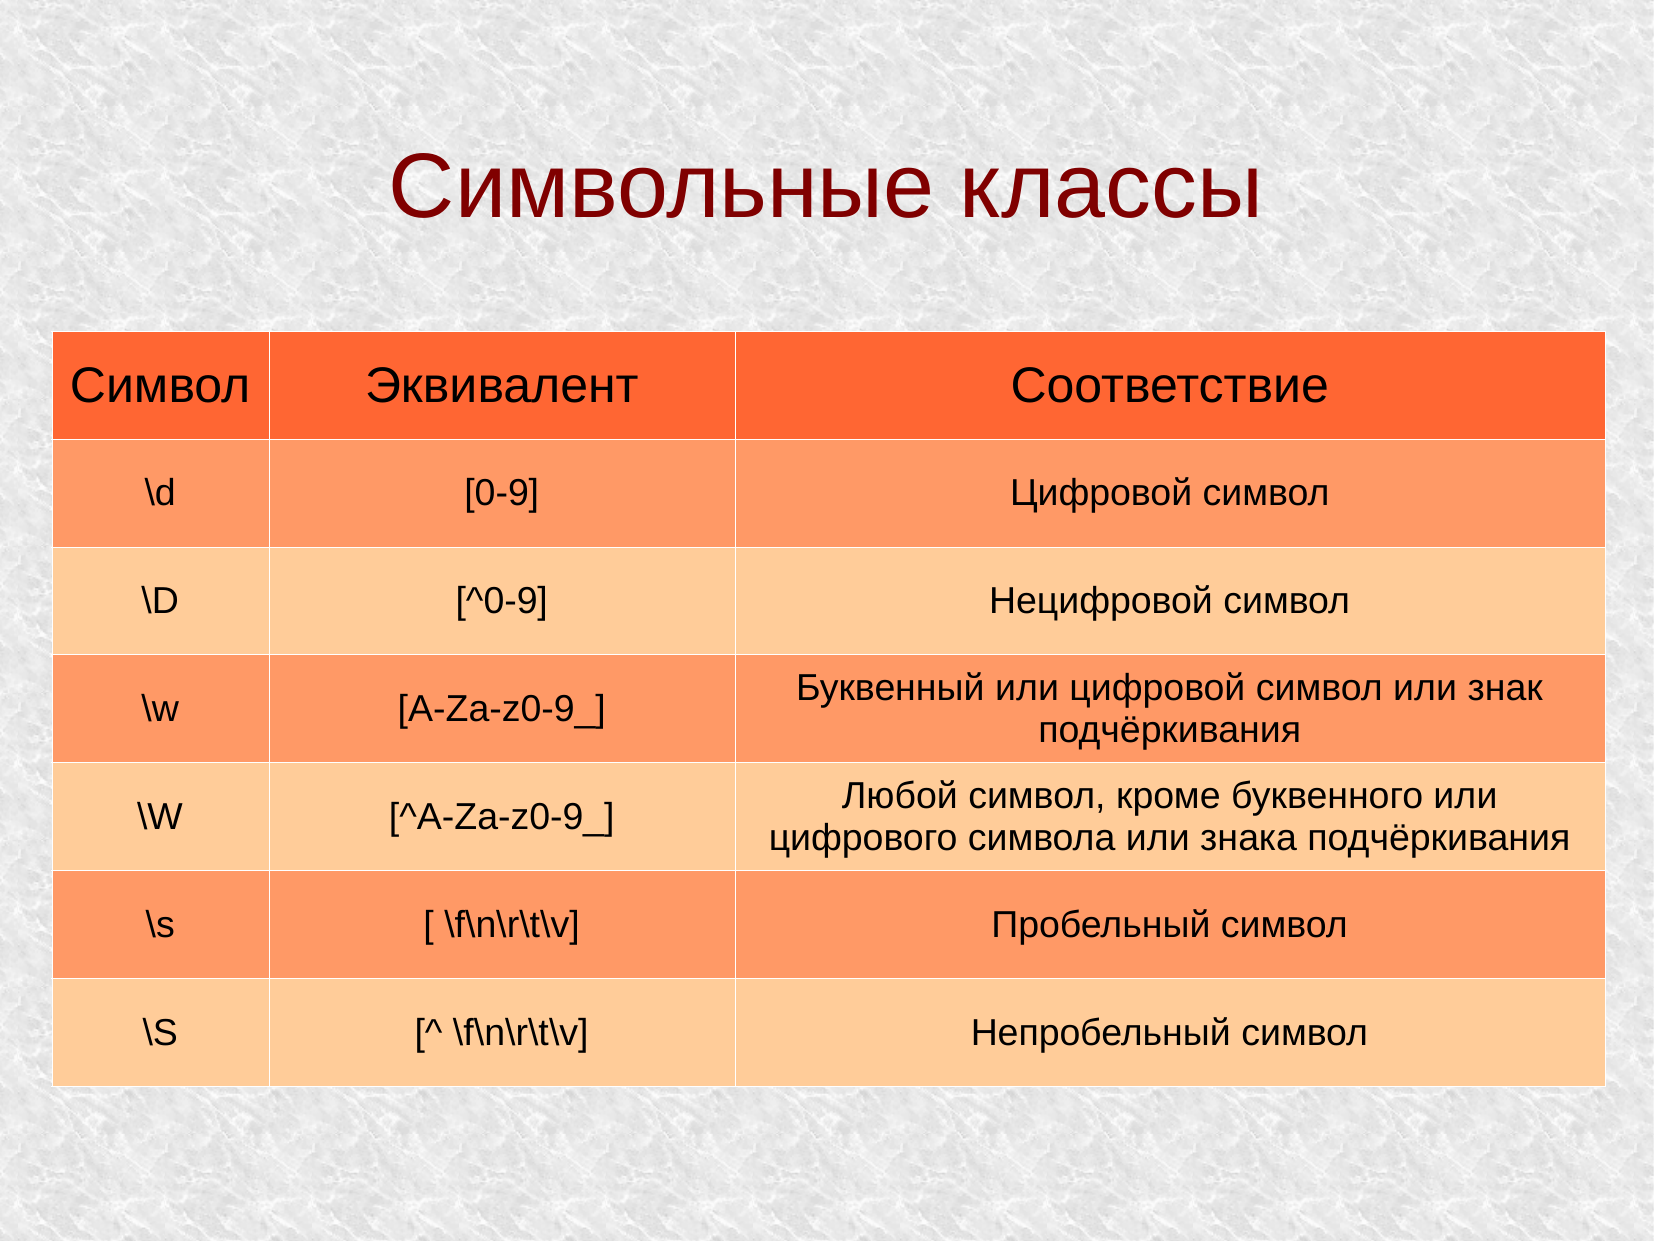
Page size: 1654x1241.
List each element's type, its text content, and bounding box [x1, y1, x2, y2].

table_cell \W [53, 763, 269, 870]
table_cell Любой символ, кроме буквенного или цифрового символа или знака подчёркивания [736, 763, 1605, 870]
table_cell \d [53, 440, 269, 547]
table_cell [ \f\n\r\t\v] [270, 871, 735, 978]
table_cell \D [53, 548, 269, 654]
table_cell Пробельный символ [736, 871, 1605, 978]
table_header Символ [53, 332, 269, 439]
table_header Эквивалент [270, 332, 735, 439]
table_cell Нецифровой символ [736, 548, 1605, 654]
table_cell \s [53, 871, 269, 978]
table_header Соответствие [736, 332, 1605, 439]
table_cell Непробельный символ [736, 979, 1605, 1086]
table_cell [^ \f\n\r\t\v] [270, 979, 735, 1086]
table_cell [A-Za-z0-9_] [270, 655, 735, 762]
table_cell [^0-9] [270, 548, 735, 654]
table_cell [0-9] [270, 440, 735, 547]
table_cell [^A-Za-z0-9_] [270, 763, 735, 870]
table_cell \w [53, 655, 269, 762]
title Символьные классы [82, 82, 1571, 290]
picture [0, 0, 1654, 1241]
table_cell Цифровой символ [736, 440, 1605, 547]
table_cell Буквенный или цифровой символ или знак подчёркивания [736, 655, 1605, 762]
table_cell \S [53, 979, 269, 1086]
